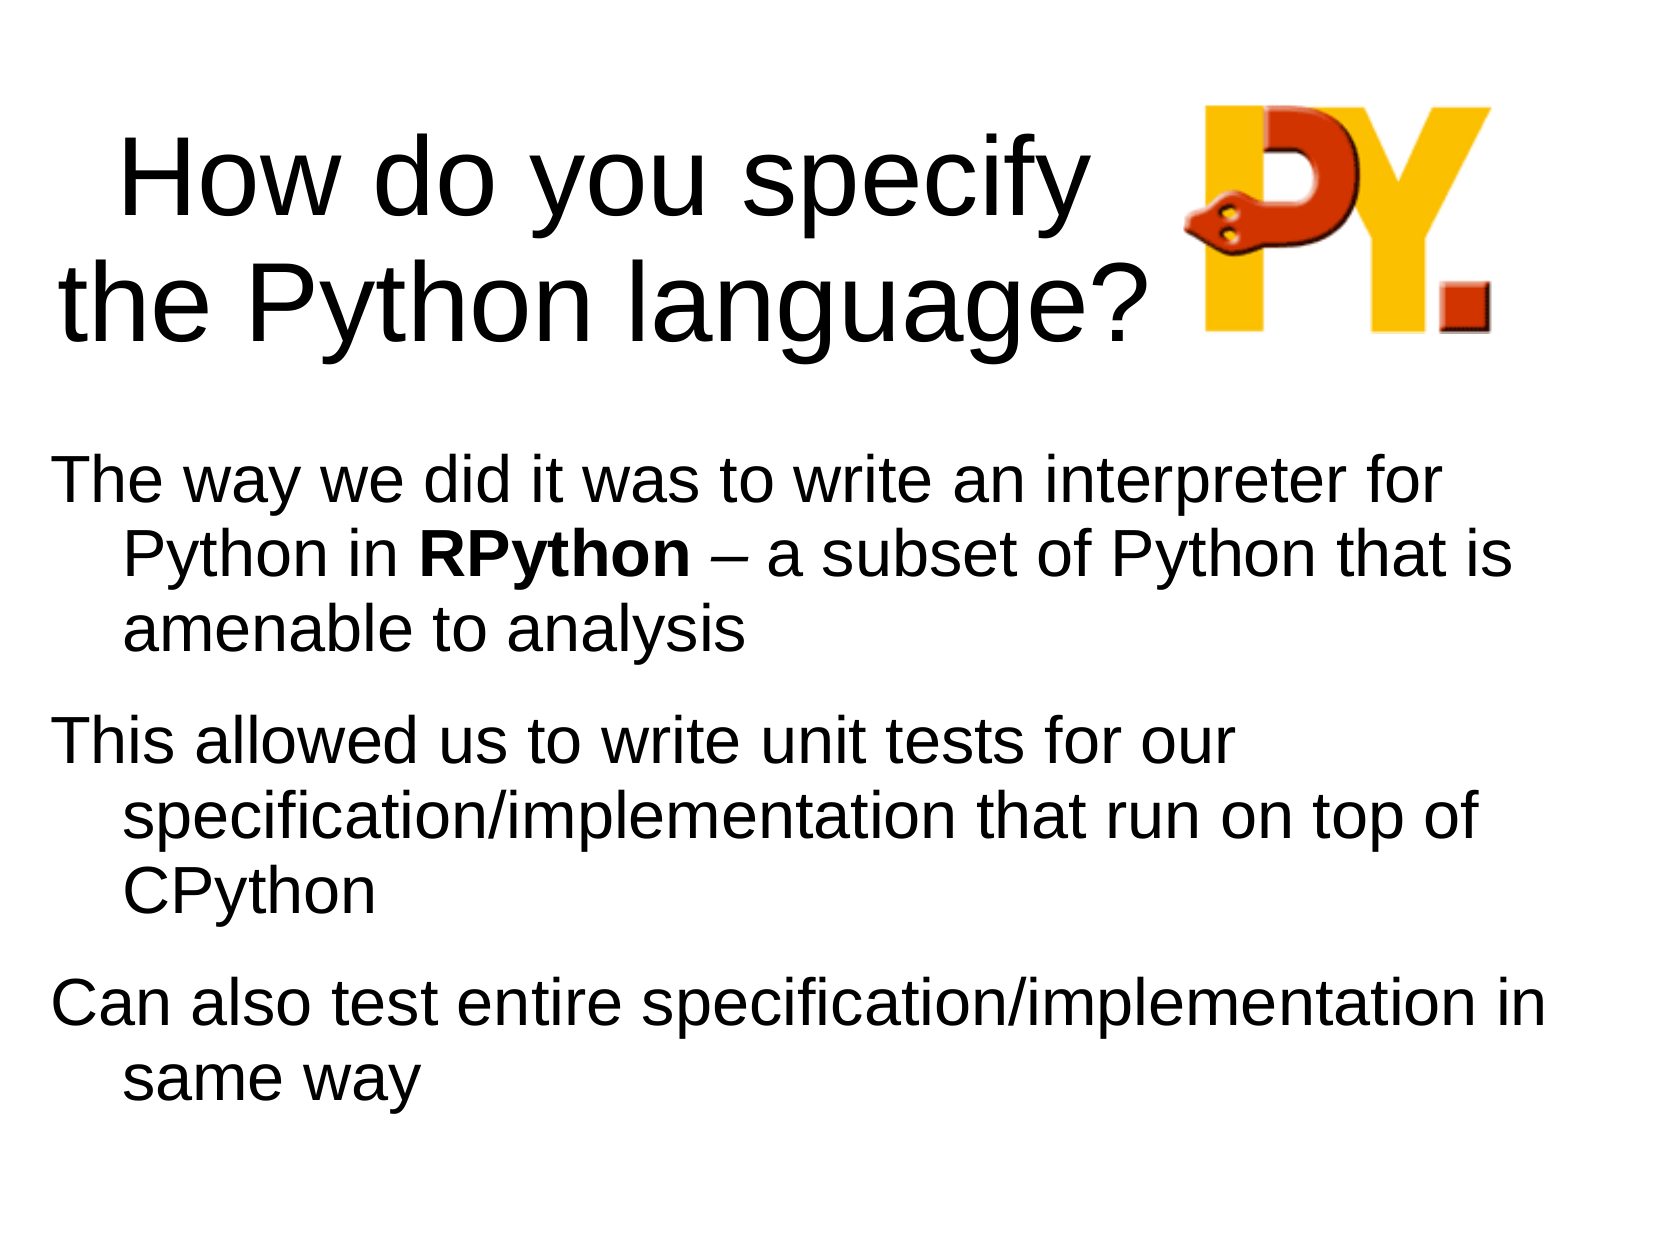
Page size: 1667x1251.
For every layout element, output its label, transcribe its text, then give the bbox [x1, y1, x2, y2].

title How do you specify the Python language? [31, 83, 1178, 396]
picture [1183, 104, 1494, 334]
list The way we did it was to write an interpreter for Python in RPython – a subset of Python that is amenable to analysis This allowed us to write unit tests for our specification/implementation that run on top of CPython Can also test entire specification/implementation in same way [0, 433, 1667, 1167]
